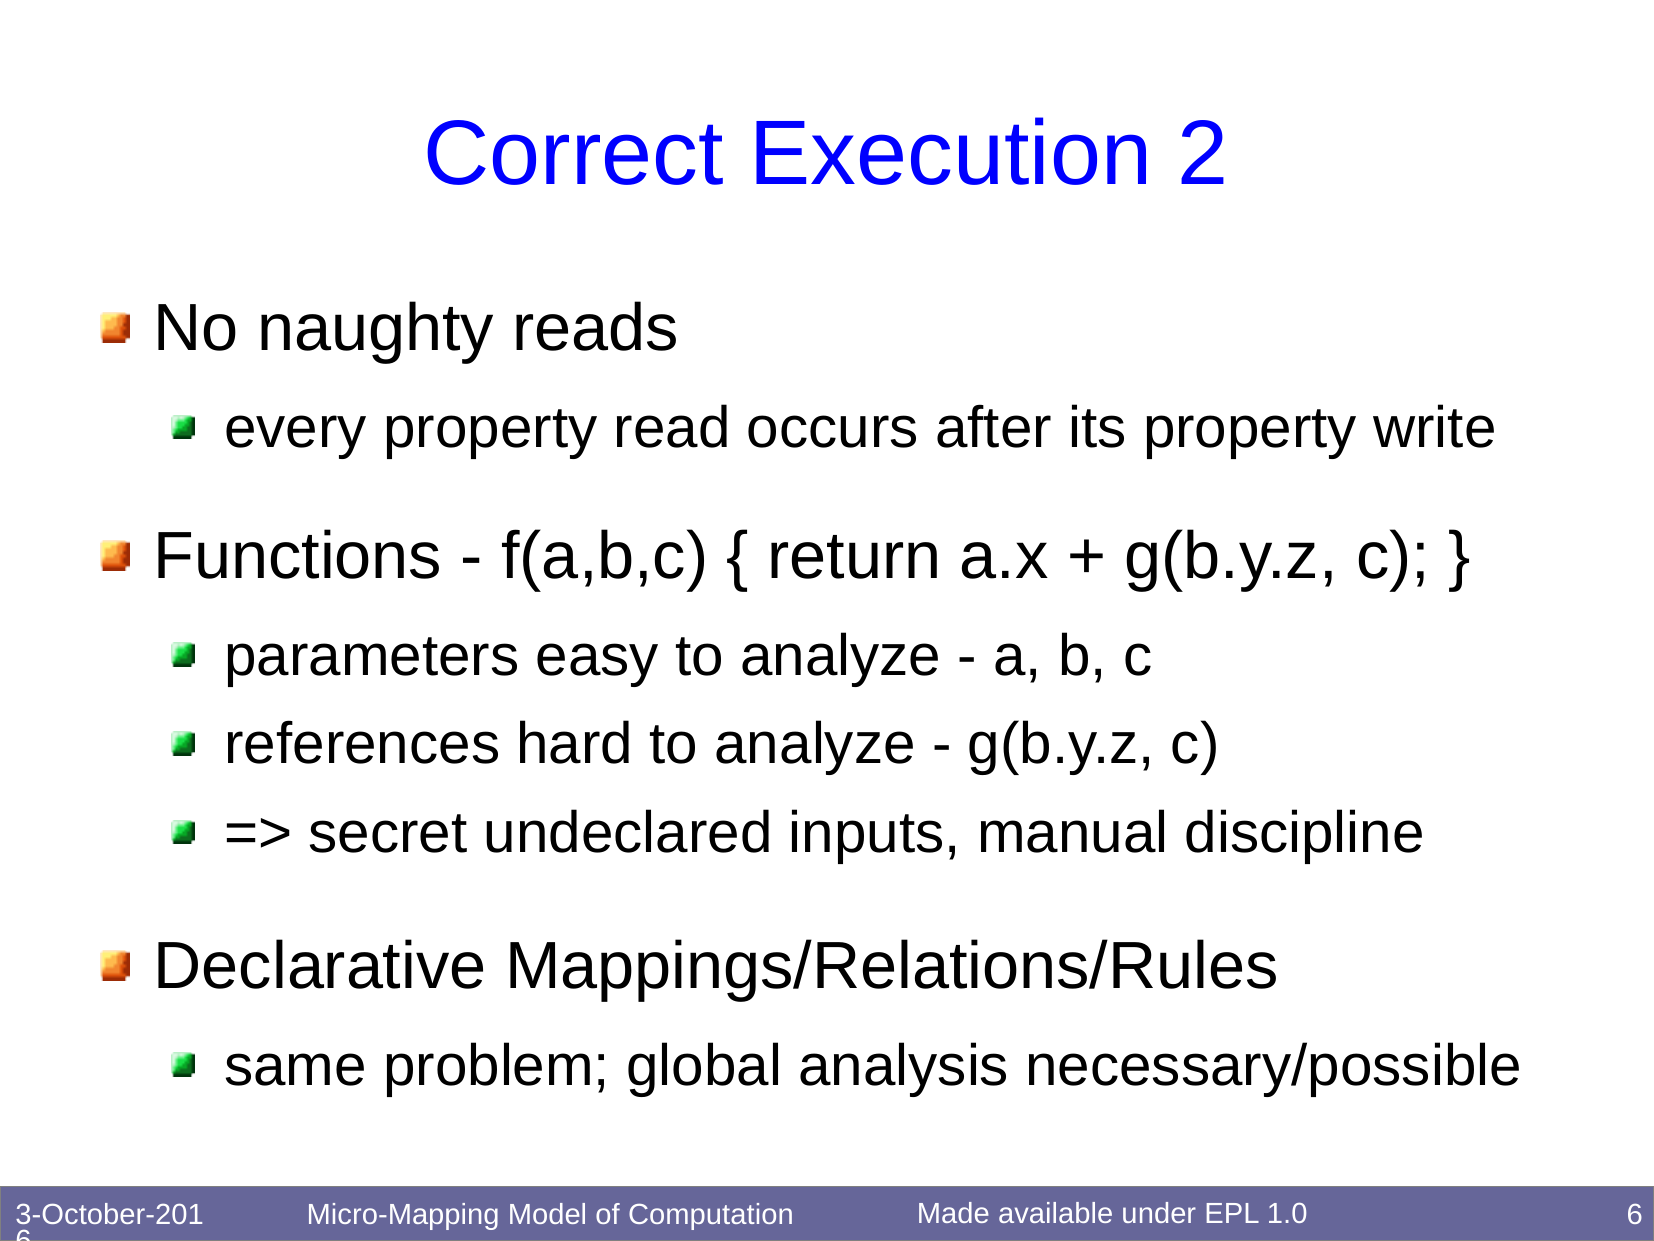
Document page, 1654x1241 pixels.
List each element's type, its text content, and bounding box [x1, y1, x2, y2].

list No naughty reads every property read occurs after its property write Functions - f(a,b,c) { return a.x + g(b.y.z, c); } parameters easy to analyze - a, b, c references hard to analyze - g(b.y.z, c) => secret undeclared inputs, manual discipline Declarative Mappings/Relations/Rules same problem; global analysis necessary/possible [82, 290, 1571, 1109]
title Correct Execution 2 [82, 49, 1571, 257]
